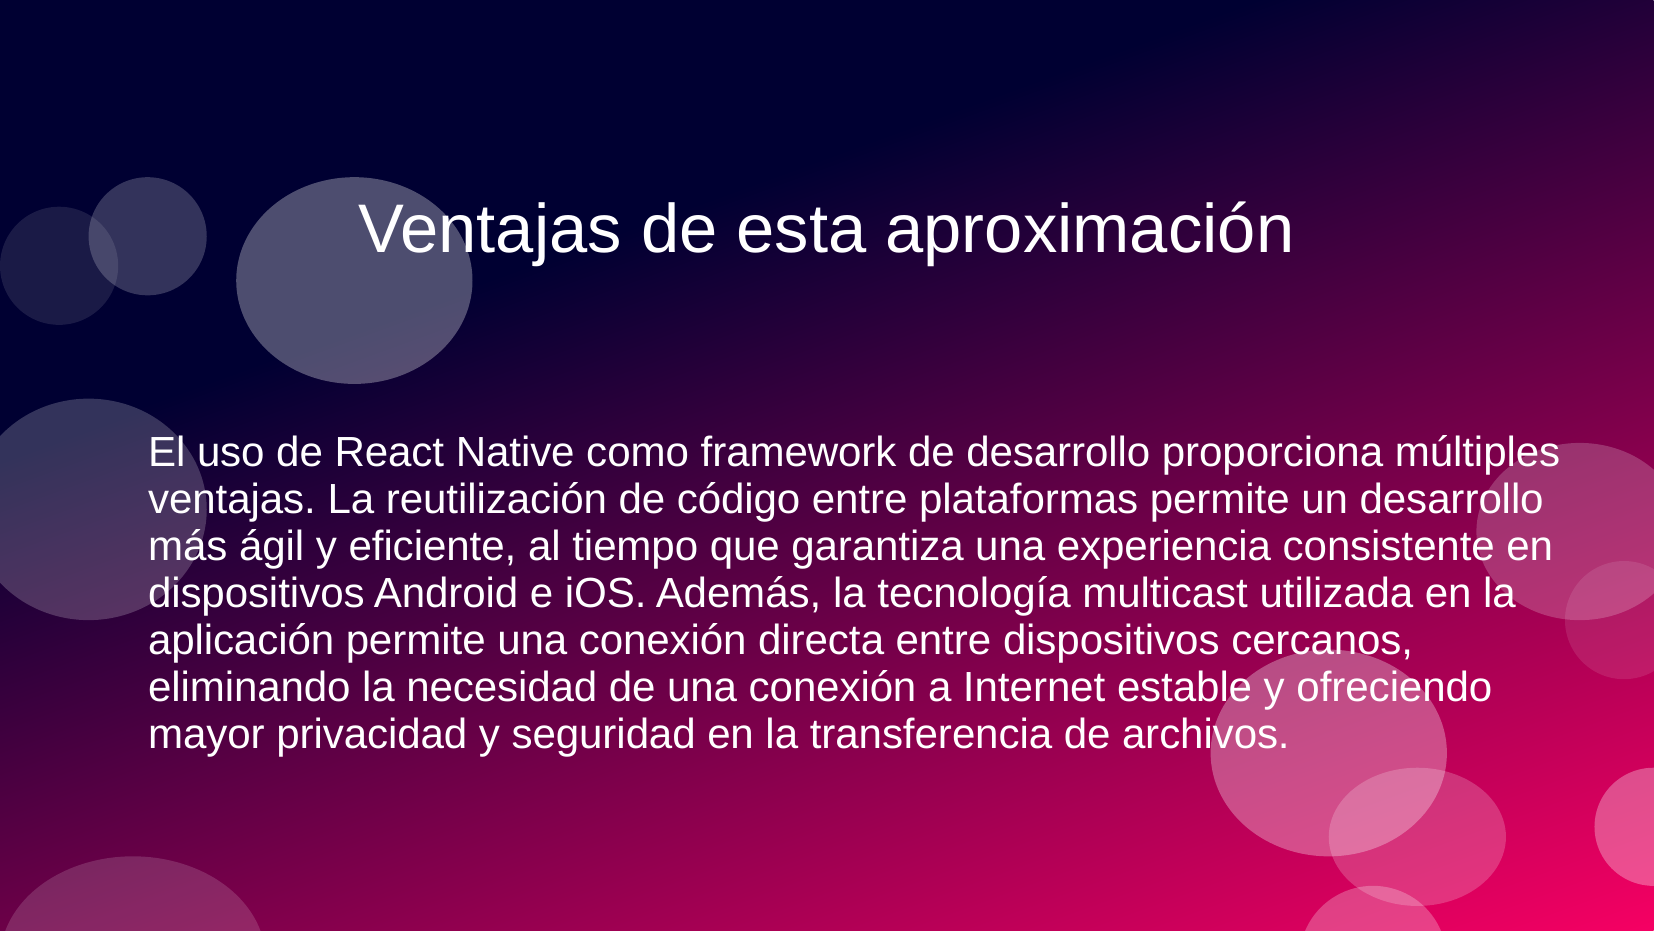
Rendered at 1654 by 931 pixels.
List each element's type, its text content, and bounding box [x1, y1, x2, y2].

title Ventajas de esta aproximación [88, 147, 1565, 311]
list El uso de React Native como framework de desarrollo proporciona múltiples ventajas. La reutilización de código entre plataformas permite un desarrollo más ágil y eficiente, al tiempo que garantiza una experiencia consistente en dispositivos Android e iOS. Además, la tecnología multicast utilizada en la aplicación permite una conexión directa entre dispositivos cercanos, eliminando la necesidad de una conexión a Internet estable y ofreciendo mayor privacidad y seguridad en la transferencia de archivos. [88, 428, 1565, 783]
